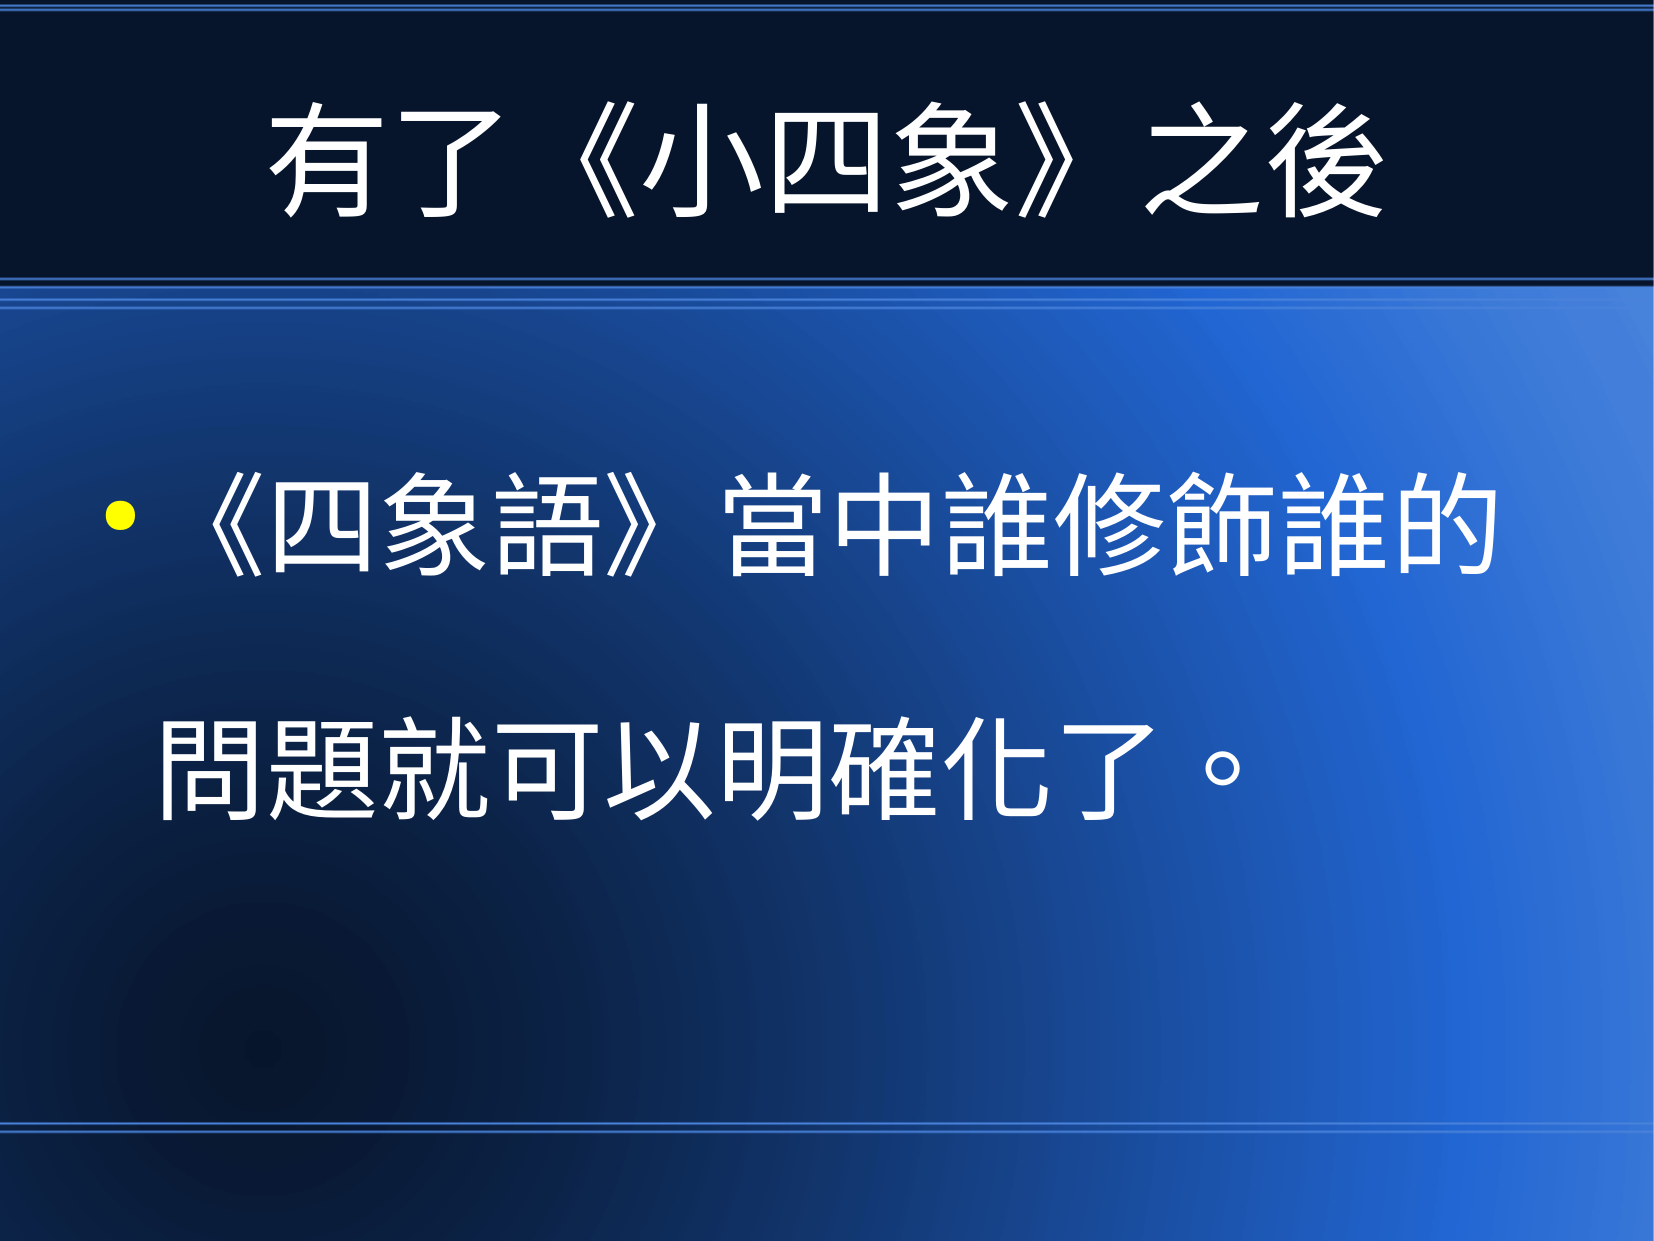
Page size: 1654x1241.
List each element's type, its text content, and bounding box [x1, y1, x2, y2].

list 《四象語》當中誰修飾誰的問題就可以明確化了。 [82, 355, 1571, 1241]
picture [0, 0, 1654, 1241]
title 有了《小四象》之後 [82, 49, 1571, 257]
